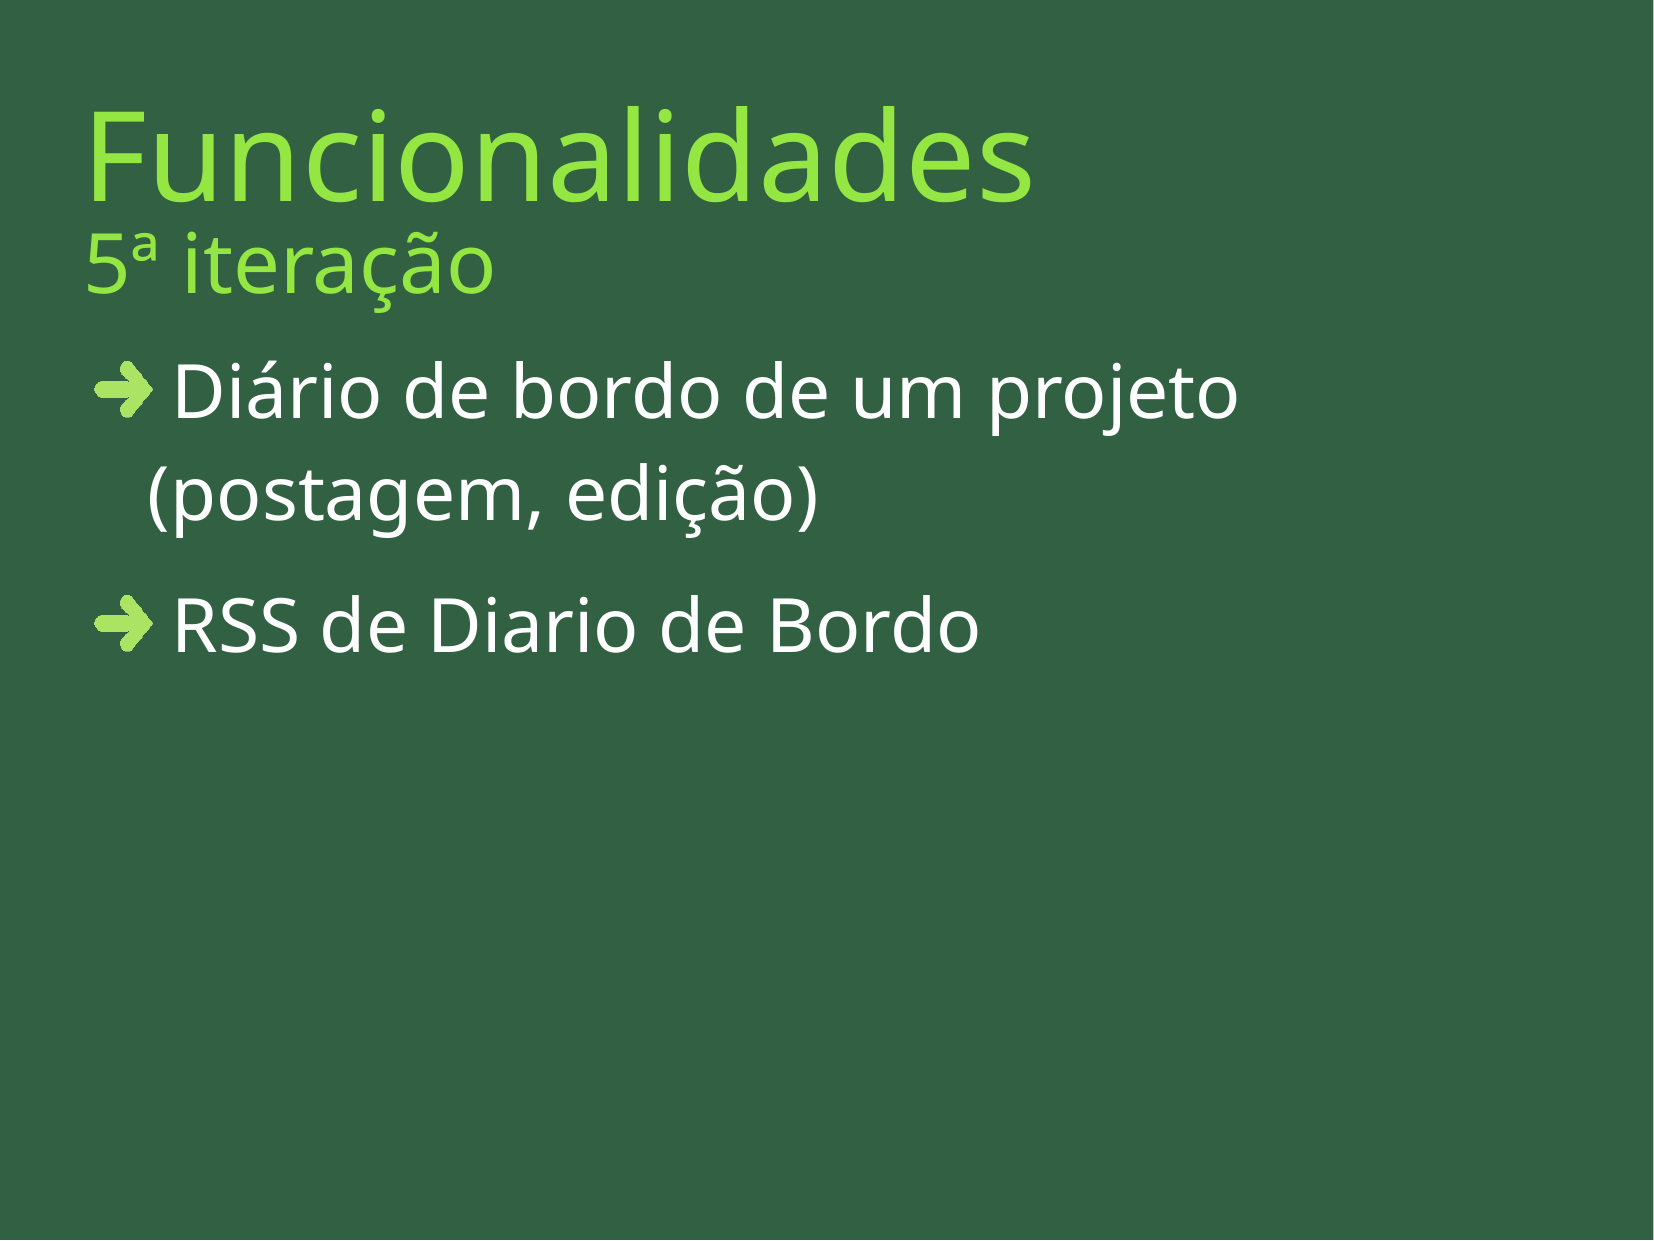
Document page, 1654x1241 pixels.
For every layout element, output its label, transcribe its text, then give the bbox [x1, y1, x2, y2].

title Funcionalidades [82, 49, 1571, 257]
title 5ª iteração [83, 183, 1572, 340]
list Diário de bordo de um projeto (postagem, edição) RSS de Diario de Bordo [77, 338, 1566, 1034]
